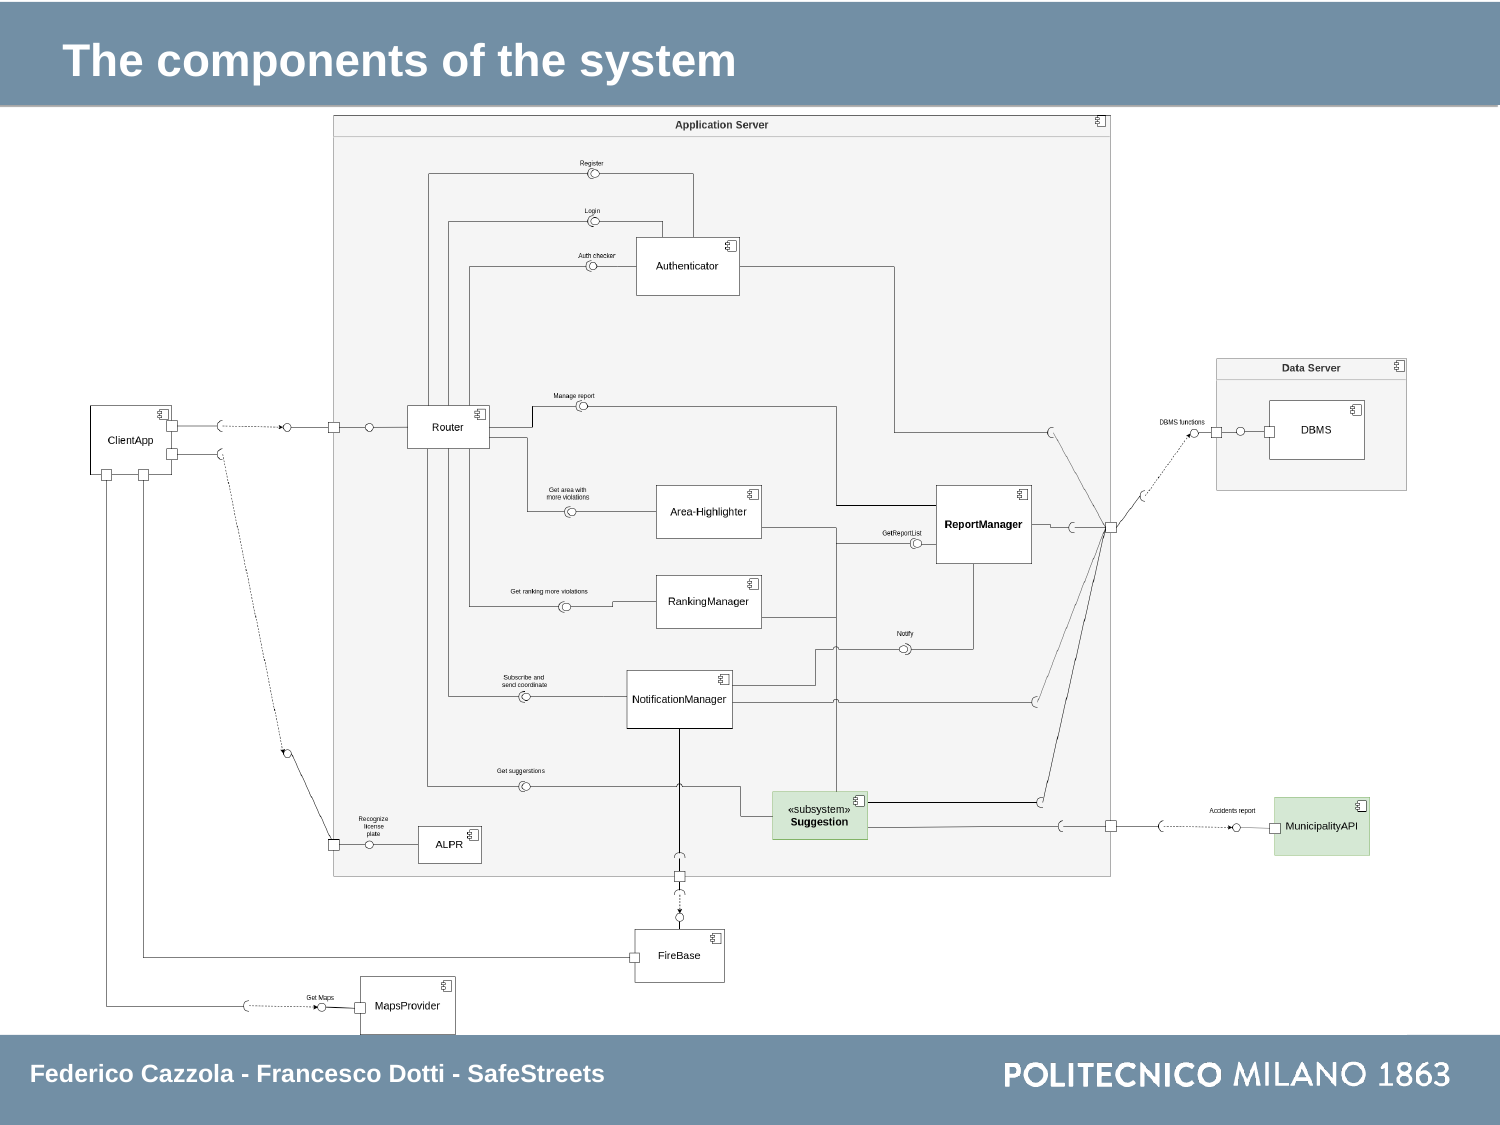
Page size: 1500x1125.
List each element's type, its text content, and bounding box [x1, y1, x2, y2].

picture [90, 115, 1407, 1036]
title The components of the system [47, 22, 1455, 161]
picture [998, 1049, 1456, 1098]
